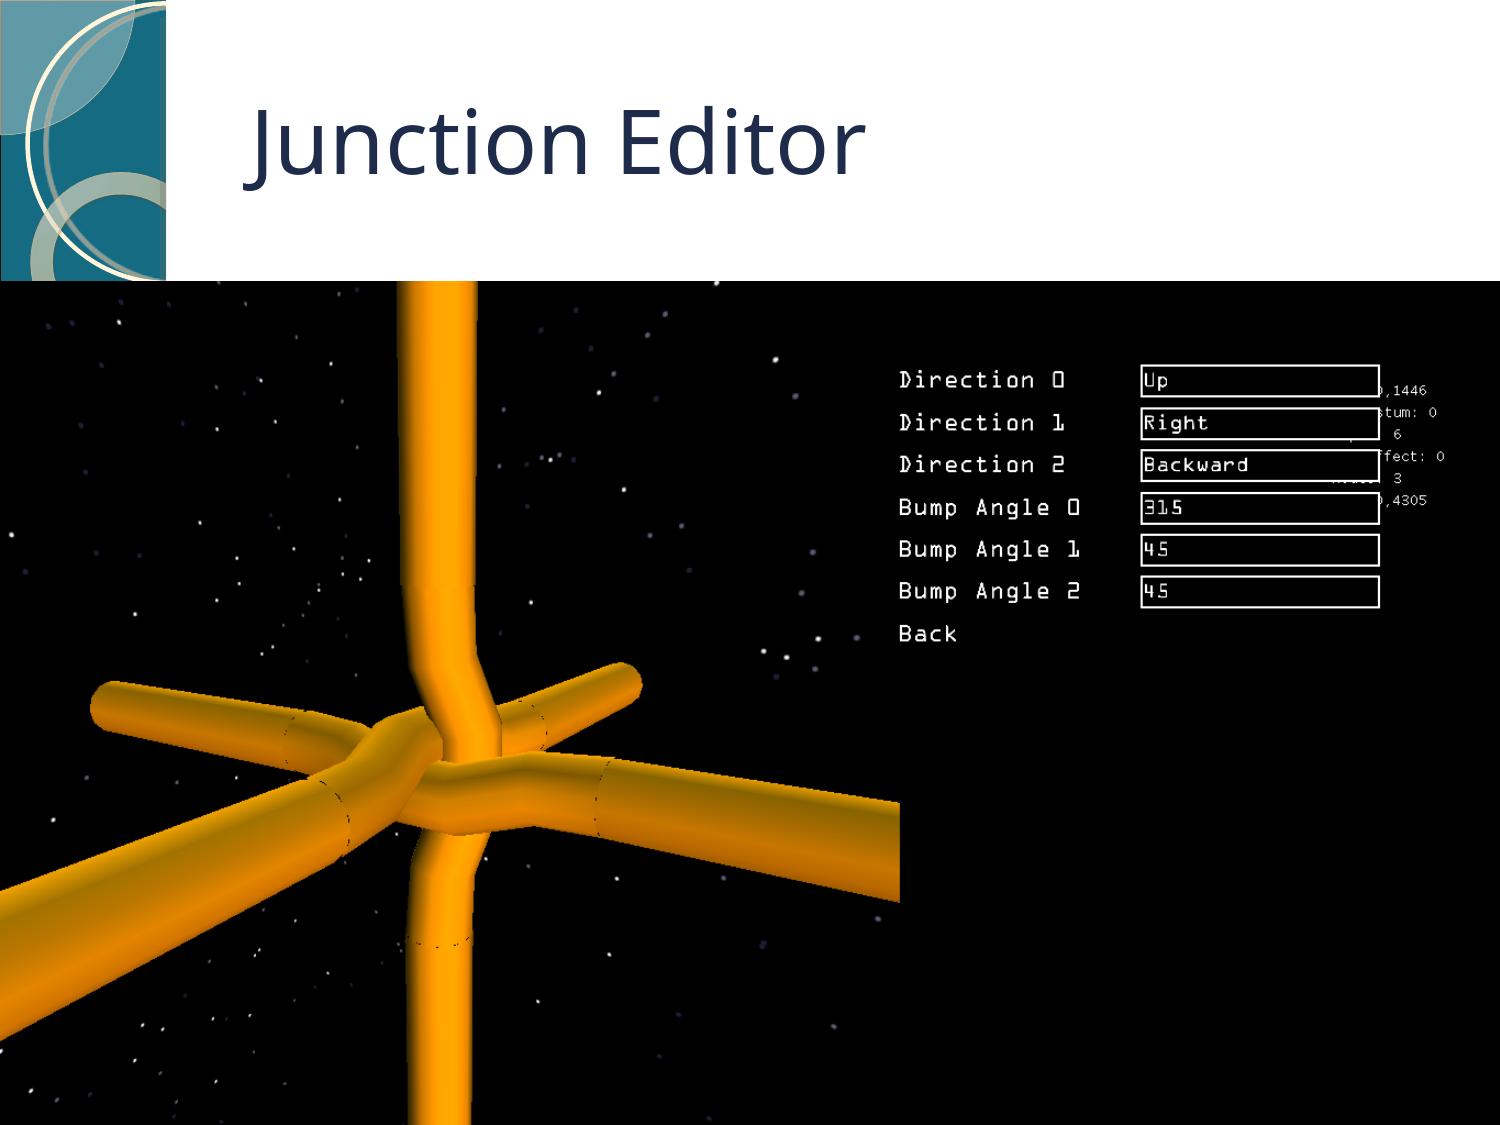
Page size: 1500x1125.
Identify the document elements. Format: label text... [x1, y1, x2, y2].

picture [0, 11, 1500, 1125]
title Junction Editor [235, 23, 1466, 254]
picture [136, 0, 166, 4]
